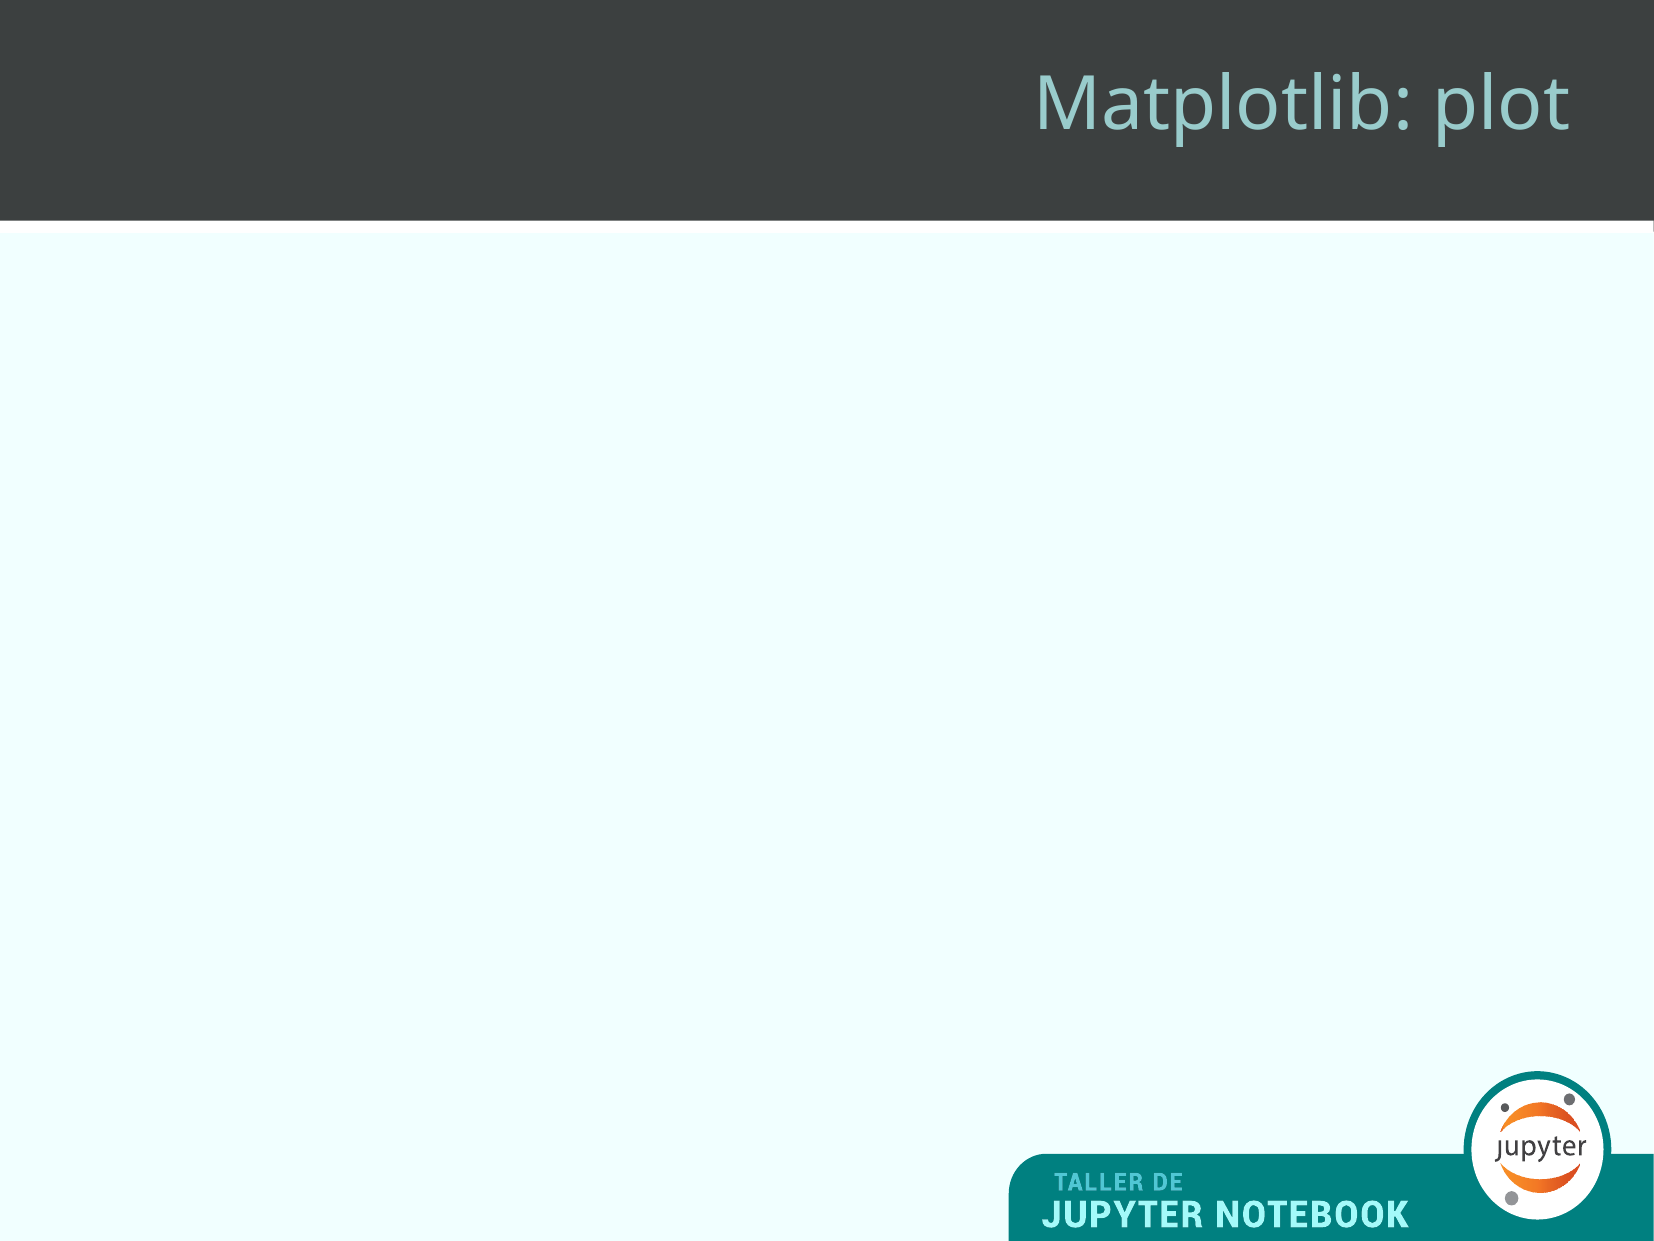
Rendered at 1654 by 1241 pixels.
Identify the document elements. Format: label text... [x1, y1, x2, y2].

title Matplotlib: plot [82, 49, 1571, 257]
